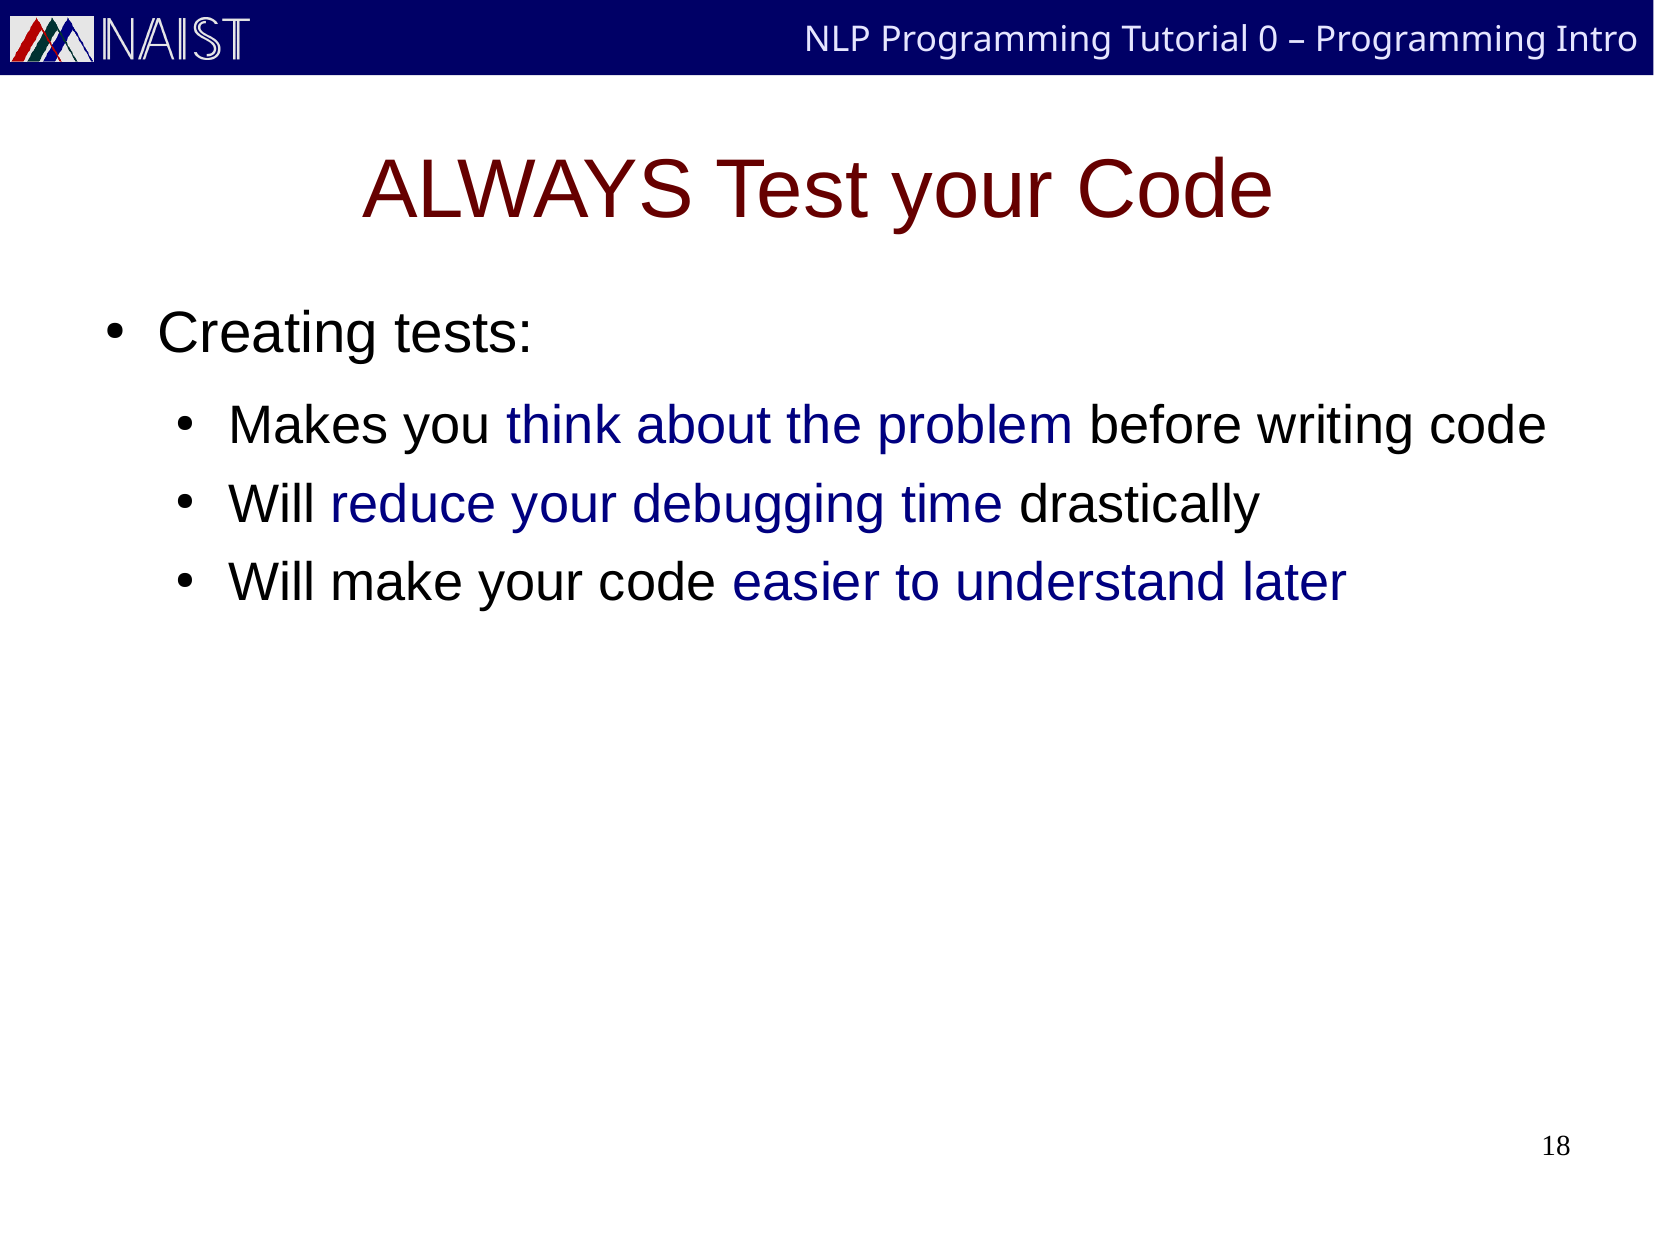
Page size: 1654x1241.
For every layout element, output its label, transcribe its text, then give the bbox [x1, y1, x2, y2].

title ALWAYS Test your Code [75, 92, 1564, 285]
list Creating tests: Makes you think about the problem before writing code Will reduce your debugging time drastically Will make your code easier to understand later [86, 300, 1576, 1119]
picture [102, 17, 251, 60]
picture [10, 16, 94, 62]
